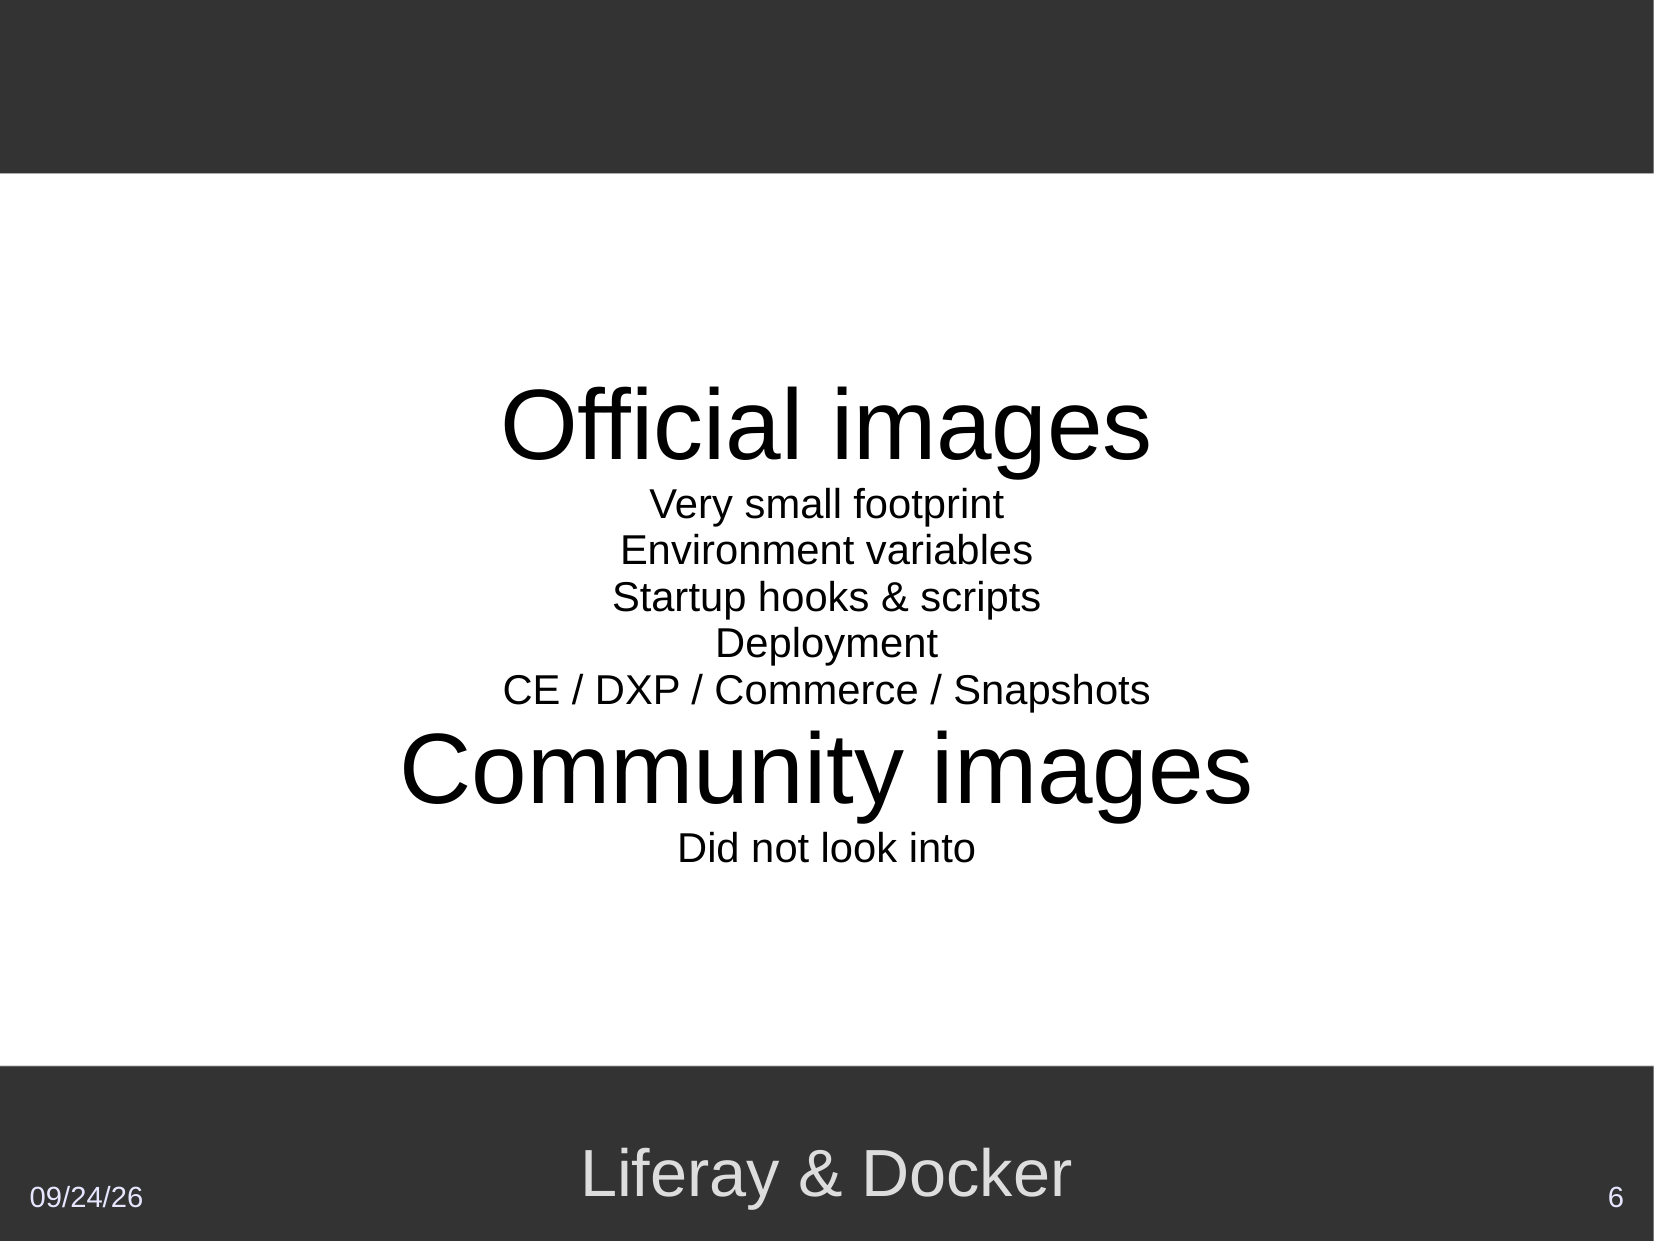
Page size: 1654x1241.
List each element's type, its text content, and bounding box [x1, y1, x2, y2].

picture [0, 0, 1654, 1241]
title Official images Very small footprint Environment variables Startup hooks & scripts Deployment CE / DXP / Commerce / Snapshots Community images Did not look into [29, 214, 1625, 1027]
subtitle Liferay & Docker [29, 1135, 1625, 1241]
